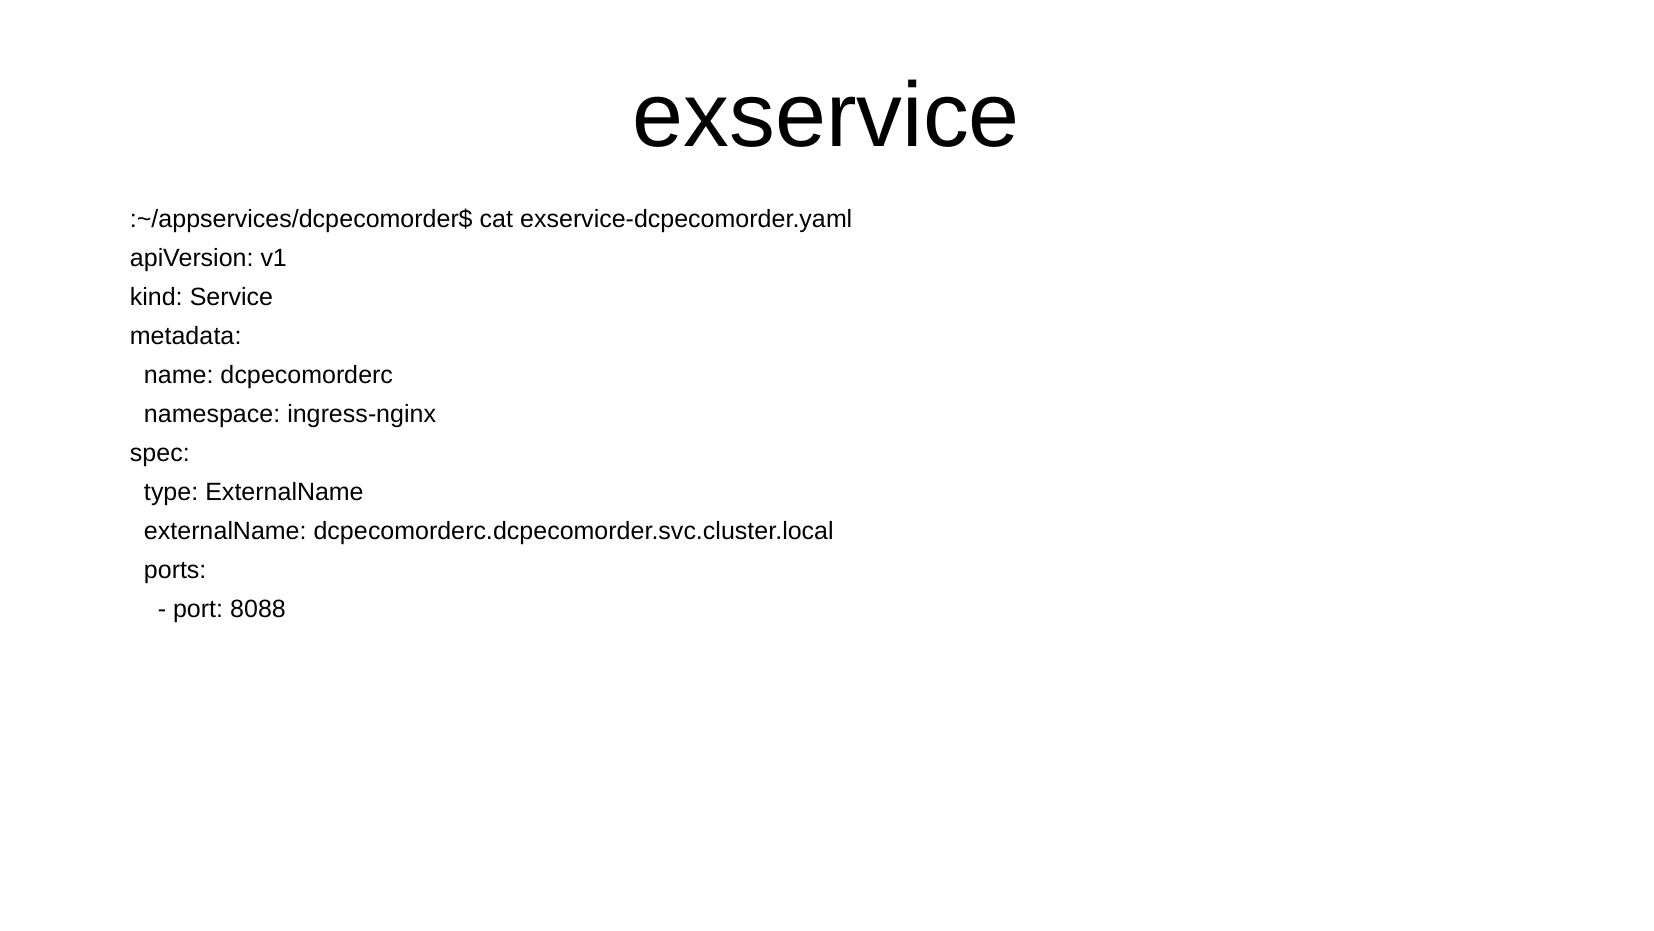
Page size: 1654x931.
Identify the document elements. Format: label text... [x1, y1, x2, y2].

list :~/appservices/dcpecomorder$ cat exservice-dcpecomorder.yaml apiVersion: v1 kind: Service metadata: name: dcpecomorderc namespace: ingress-nginx spec: type: ExternalName externalName: dcpecomorderc.dcpecomorder.svc.cluster.local ports: - port: 8088 [59, 204, 1548, 745]
title exservice [82, 37, 1571, 193]
